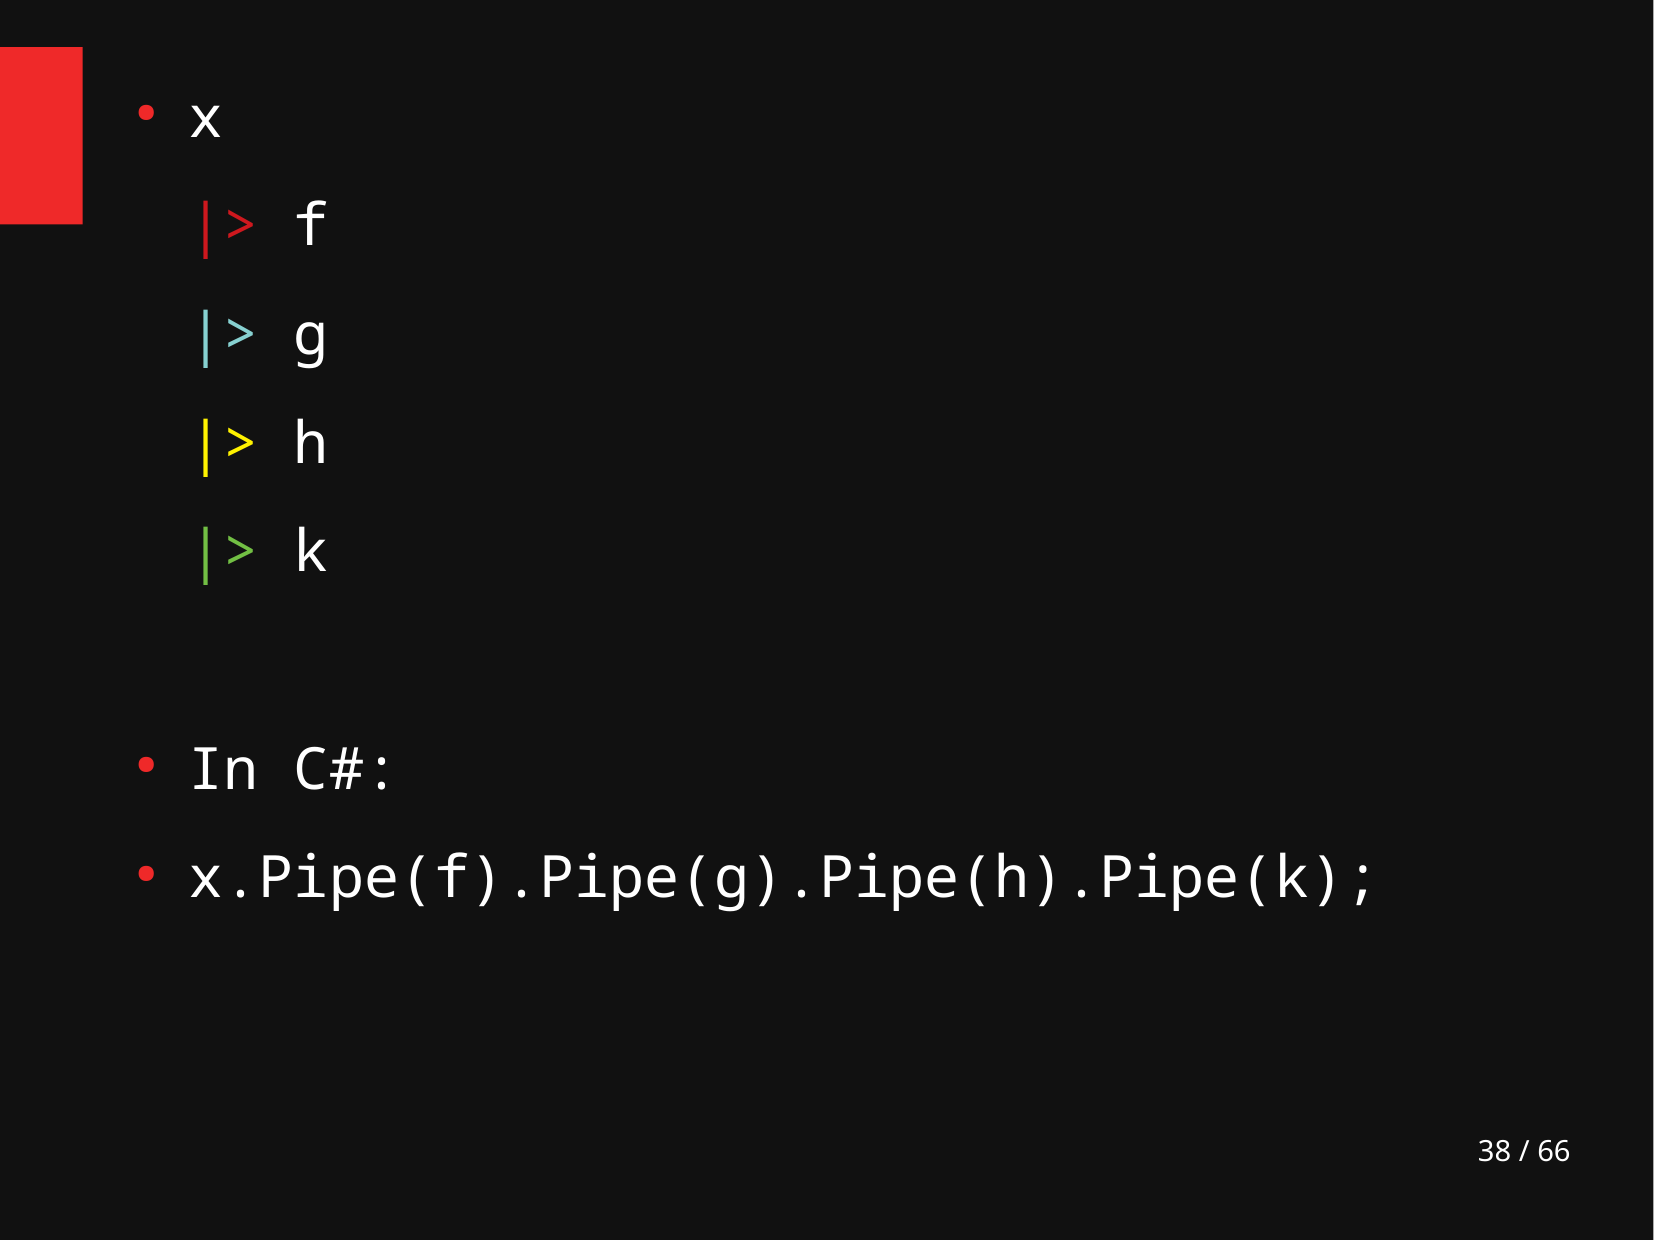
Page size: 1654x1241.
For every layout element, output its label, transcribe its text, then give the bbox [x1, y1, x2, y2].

list x |> f |> g |> h |> k In C#: x.Pipe(f).Pipe(g).Pipe(h).Pipe(k); You can do it in C#, but not as natural. [118, 75, 1536, 1074]
